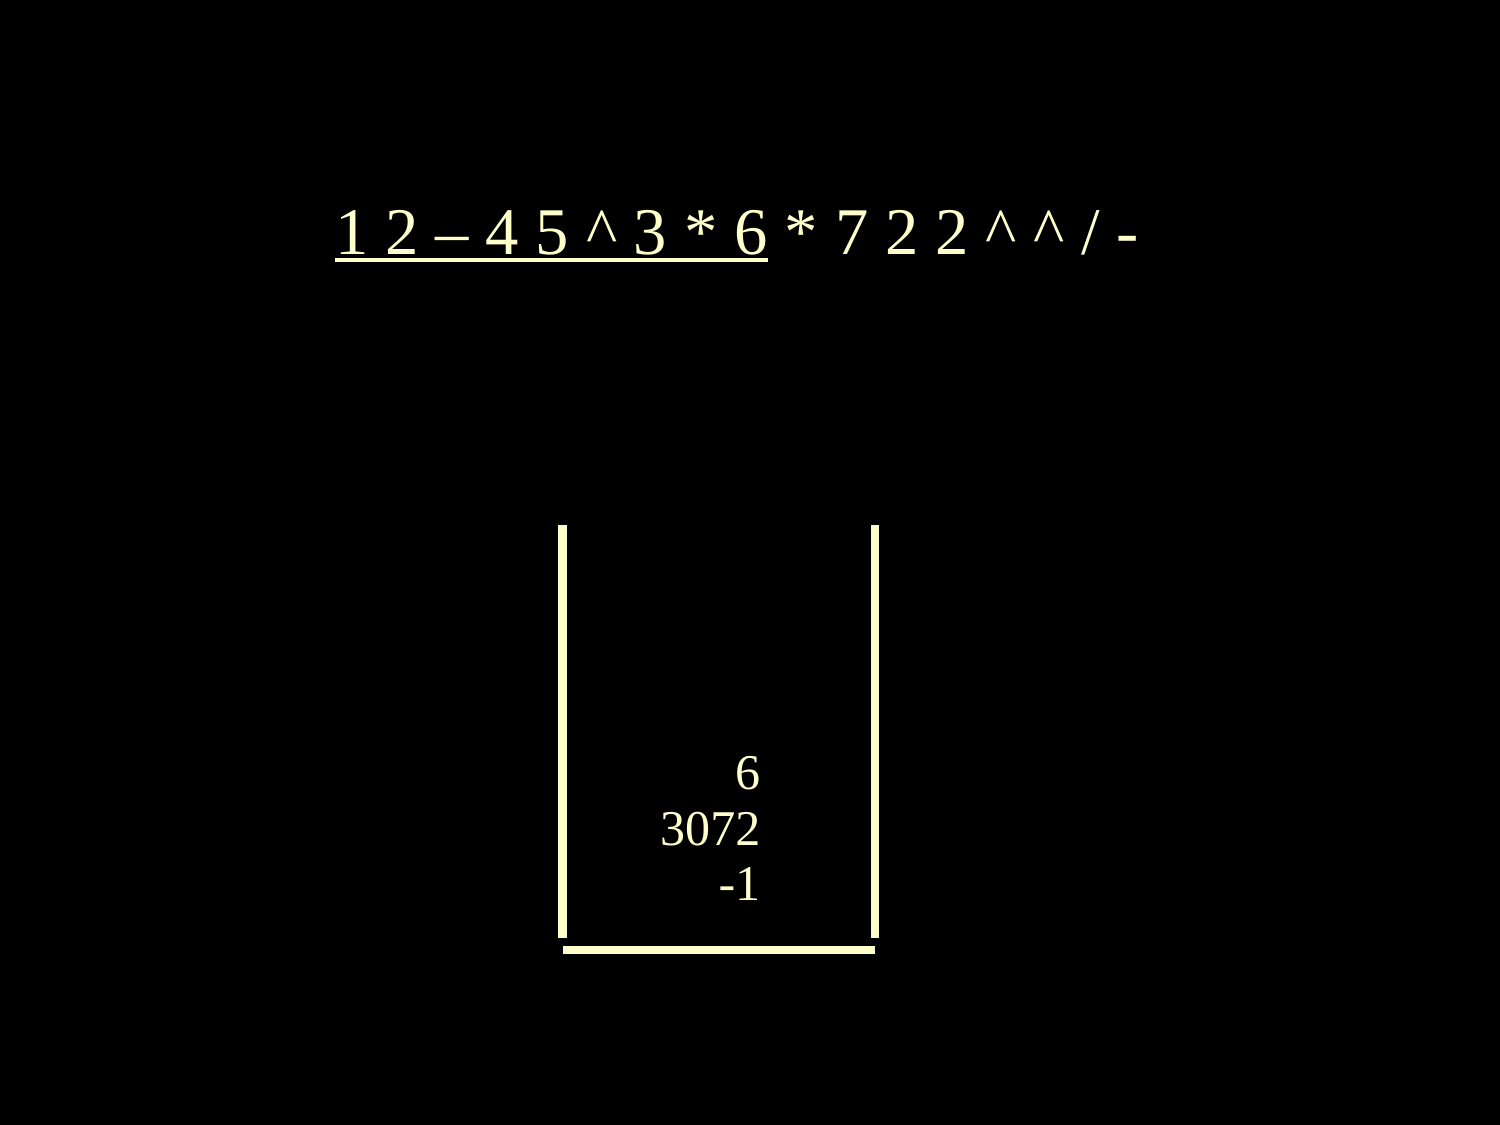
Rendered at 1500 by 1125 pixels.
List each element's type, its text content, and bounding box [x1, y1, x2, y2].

text_box 1 2 – 4 5 ^ 3 * 6 * 7 2 2 ^ ^ / - [320, 187, 1155, 277]
text_box 6 3072 -1 [599, 737, 775, 919]
